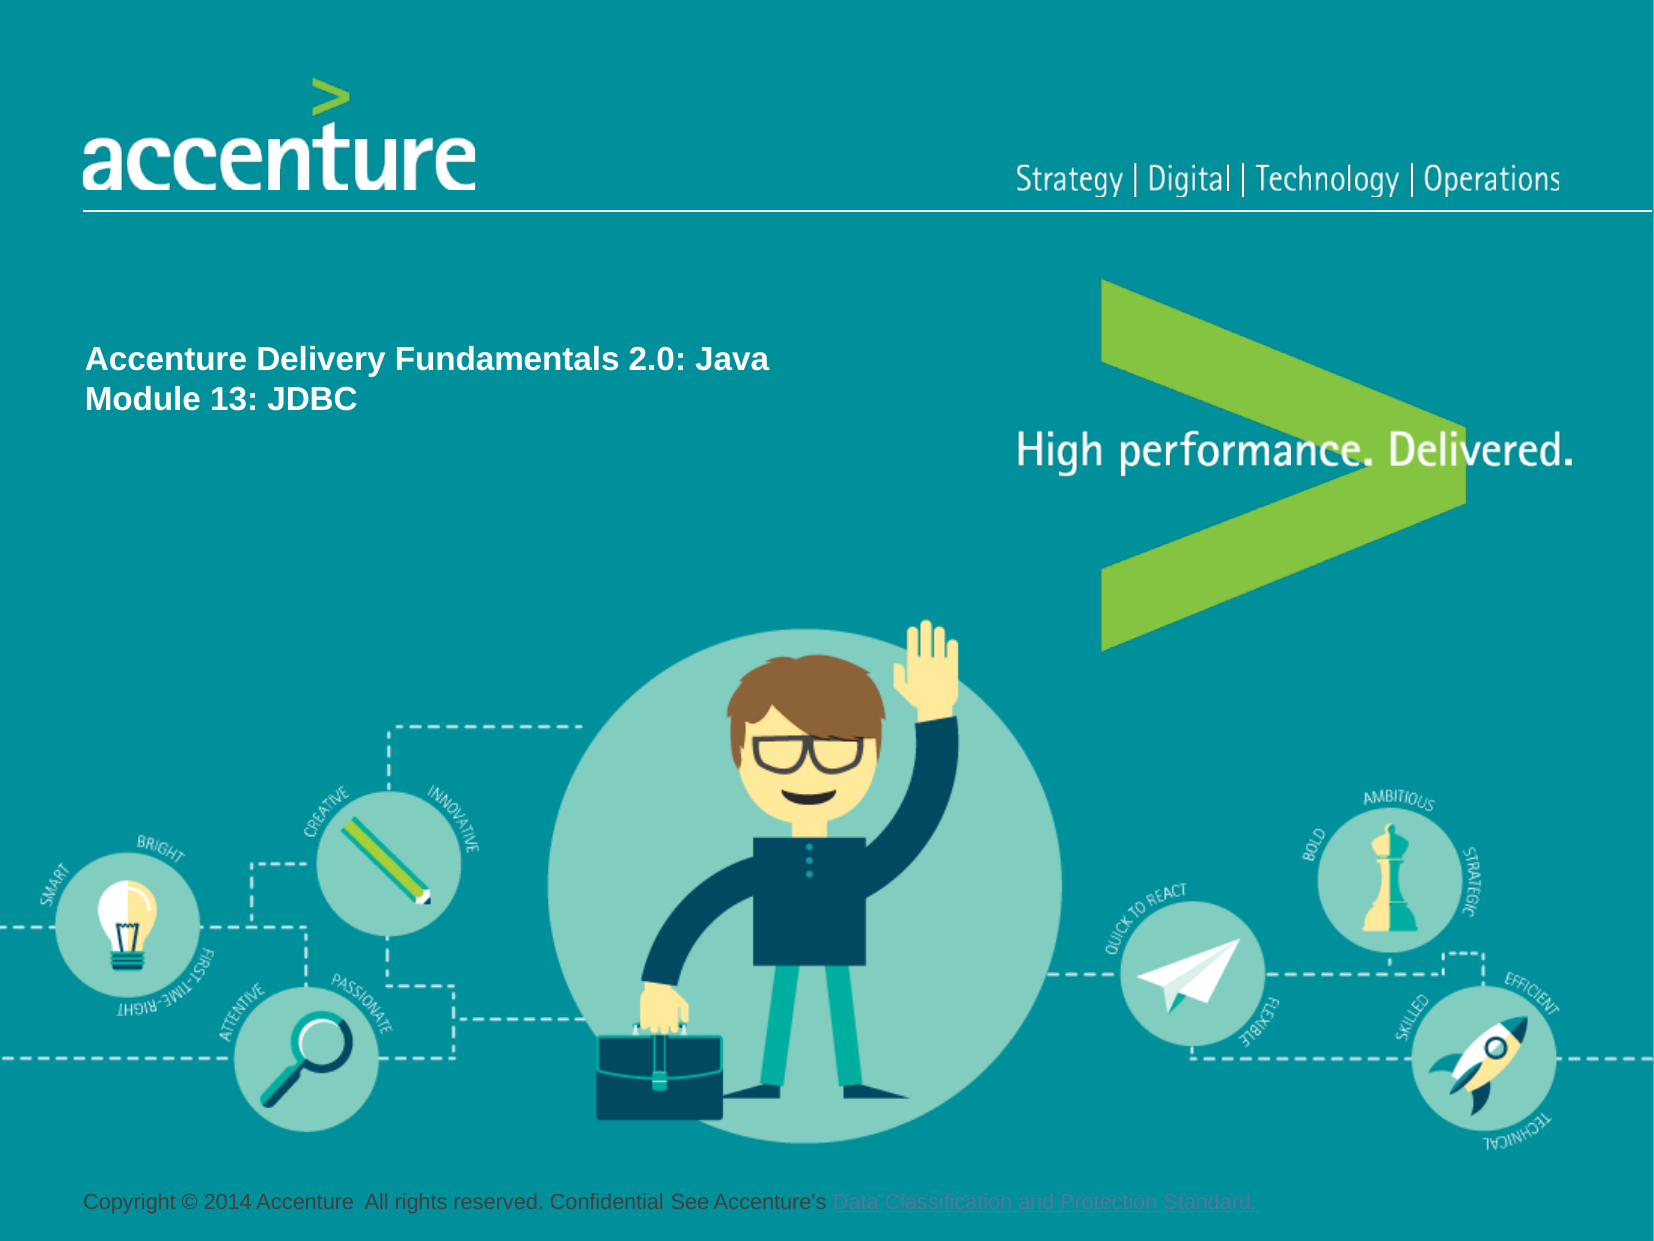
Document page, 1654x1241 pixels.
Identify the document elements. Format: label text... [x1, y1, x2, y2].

title Accenture Delivery Fundamentals 2.0: Java Module 13: JDBC [84, 329, 804, 473]
picture [0, 0, 1654, 1241]
